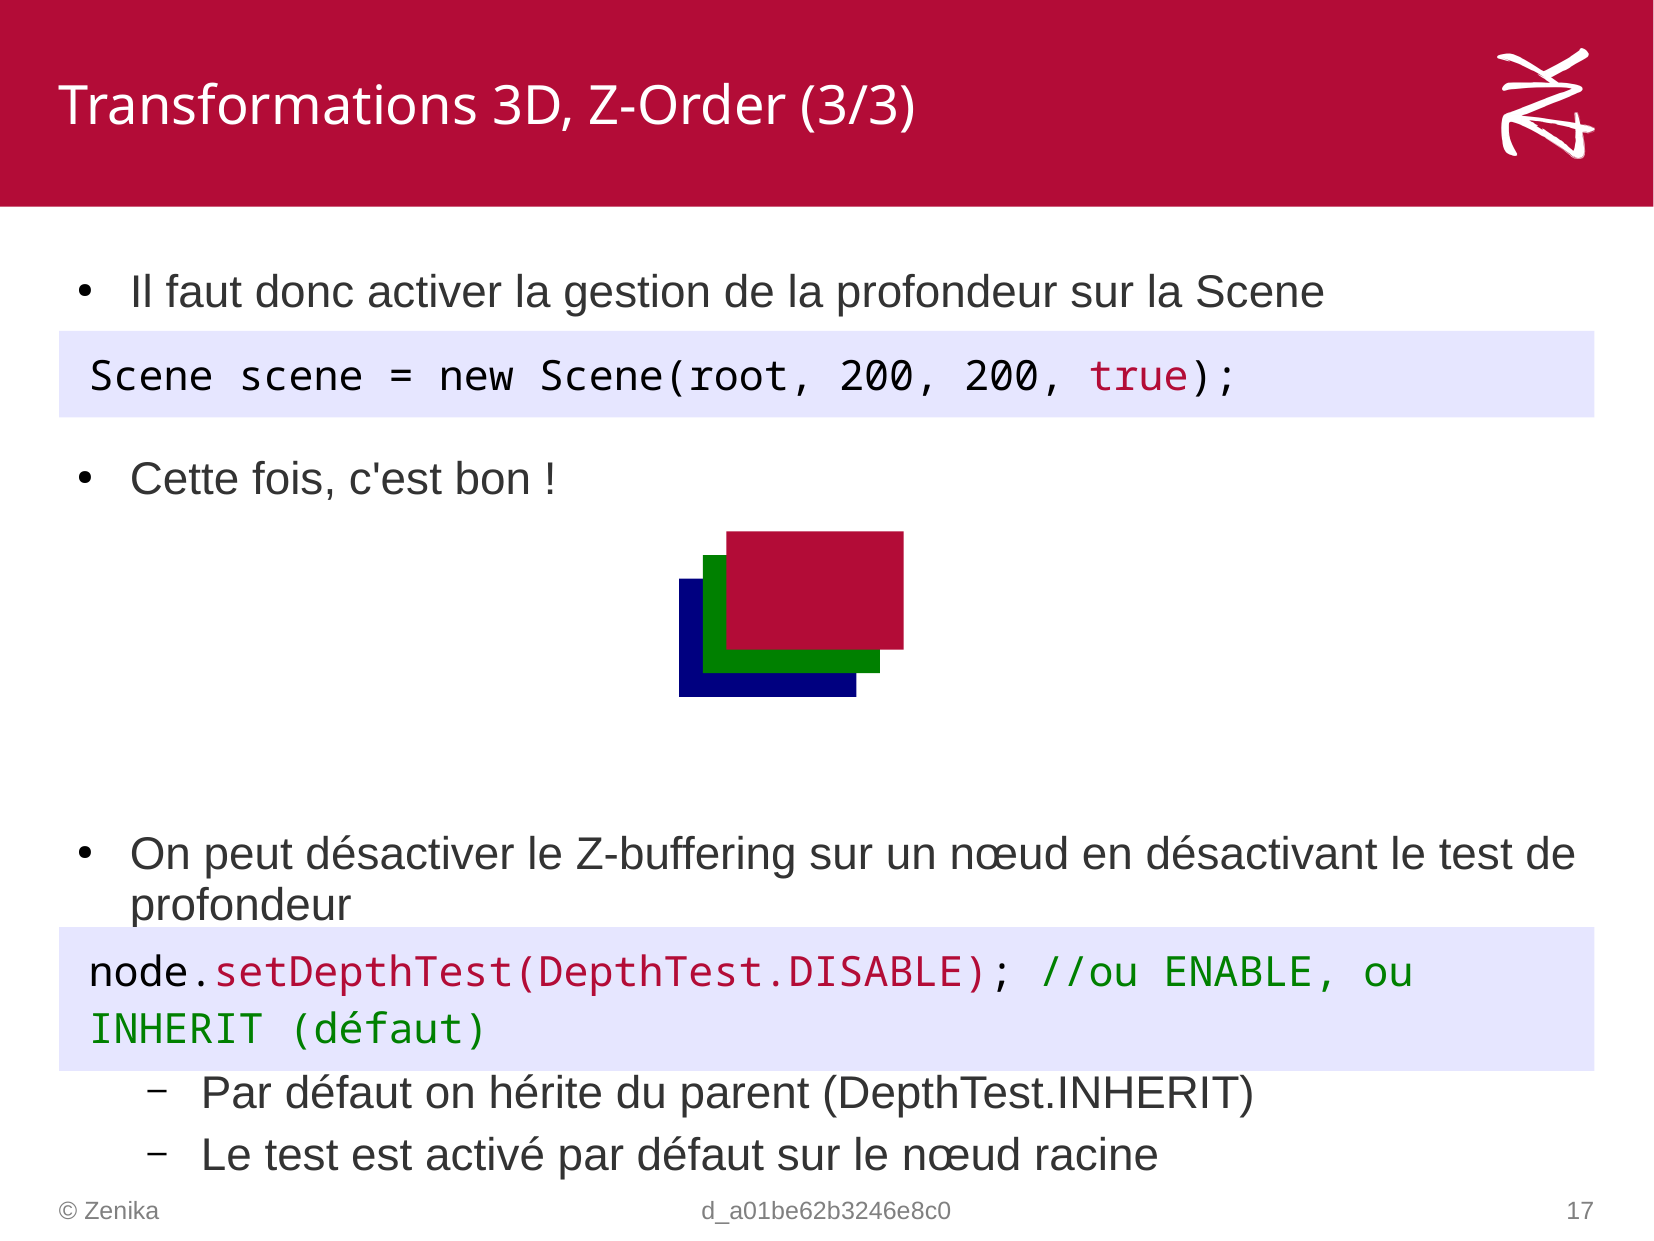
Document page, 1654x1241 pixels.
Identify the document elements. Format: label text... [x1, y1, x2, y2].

text_box [679, 531, 904, 697]
list Il faut donc activer la gestion de la profondeur sur la Scene Cette fois, c'est bon ! On peut désactiver le Z-buffering sur un nœud en désactivant le test de profondeur Par défaut on hérite du parent (DepthTest.INHERIT) Le test est activé par défaut sur le nœud racine [59, 418, 1595, 927]
list Il faut donc activer la gestion de la profondeur sur la Scene Cette fois, c'est bon ! On peut désactiver le Z-buffering sur un nœud en désactivant le test de profondeur Par défaut on hérite du parent (DepthTest.INHERIT) Le test est activé par défaut sur le nœud racine [59, 265, 1595, 330]
title Transformations 3D, Z-Order (3/3) [59, 29, 1595, 178]
text_box node.setDepthTest(DepthTest.DISABLE); //ou ENABLE, ou INHERIT (défaut) [59, 927, 1595, 1000]
text_box Scene scene = new Scene(root, 200, 200, true); [59, 330, 1595, 403]
list Il faut donc activer la gestion de la profondeur sur la Scene Cette fois, c'est bon ! On peut désactiver le Z-buffering sur un nœud en désactivant le test de profondeur Par défaut on hérite du parent (DepthTest.INHERIT) Le test est activé par défaut sur le nœud racine [59, 1071, 1595, 1182]
